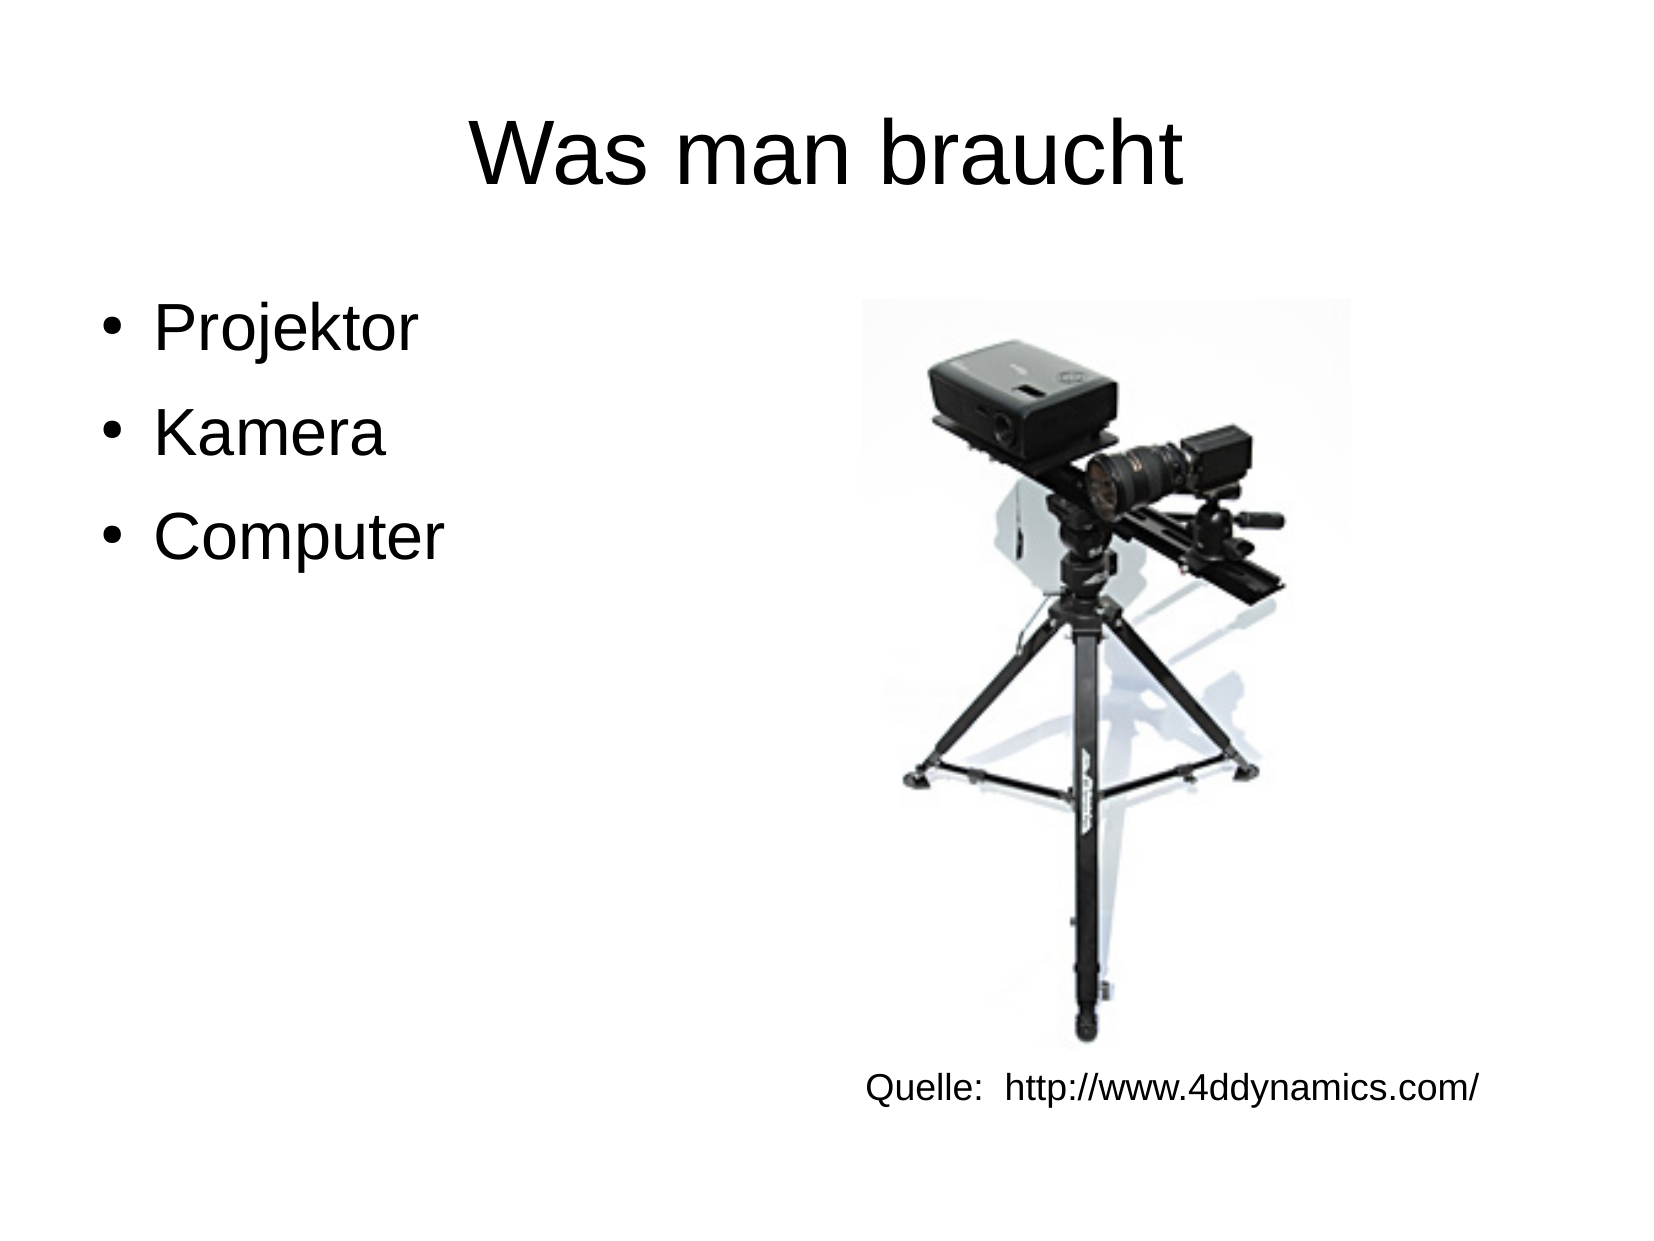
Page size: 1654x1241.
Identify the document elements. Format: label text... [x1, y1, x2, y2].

title Was man braucht [82, 49, 1571, 257]
list Projektor Kamera Computer [82, 290, 809, 1109]
picture [862, 299, 1351, 1051]
text_box Quelle: http://www.4ddynamics.com/ [850, 1059, 1492, 1117]
